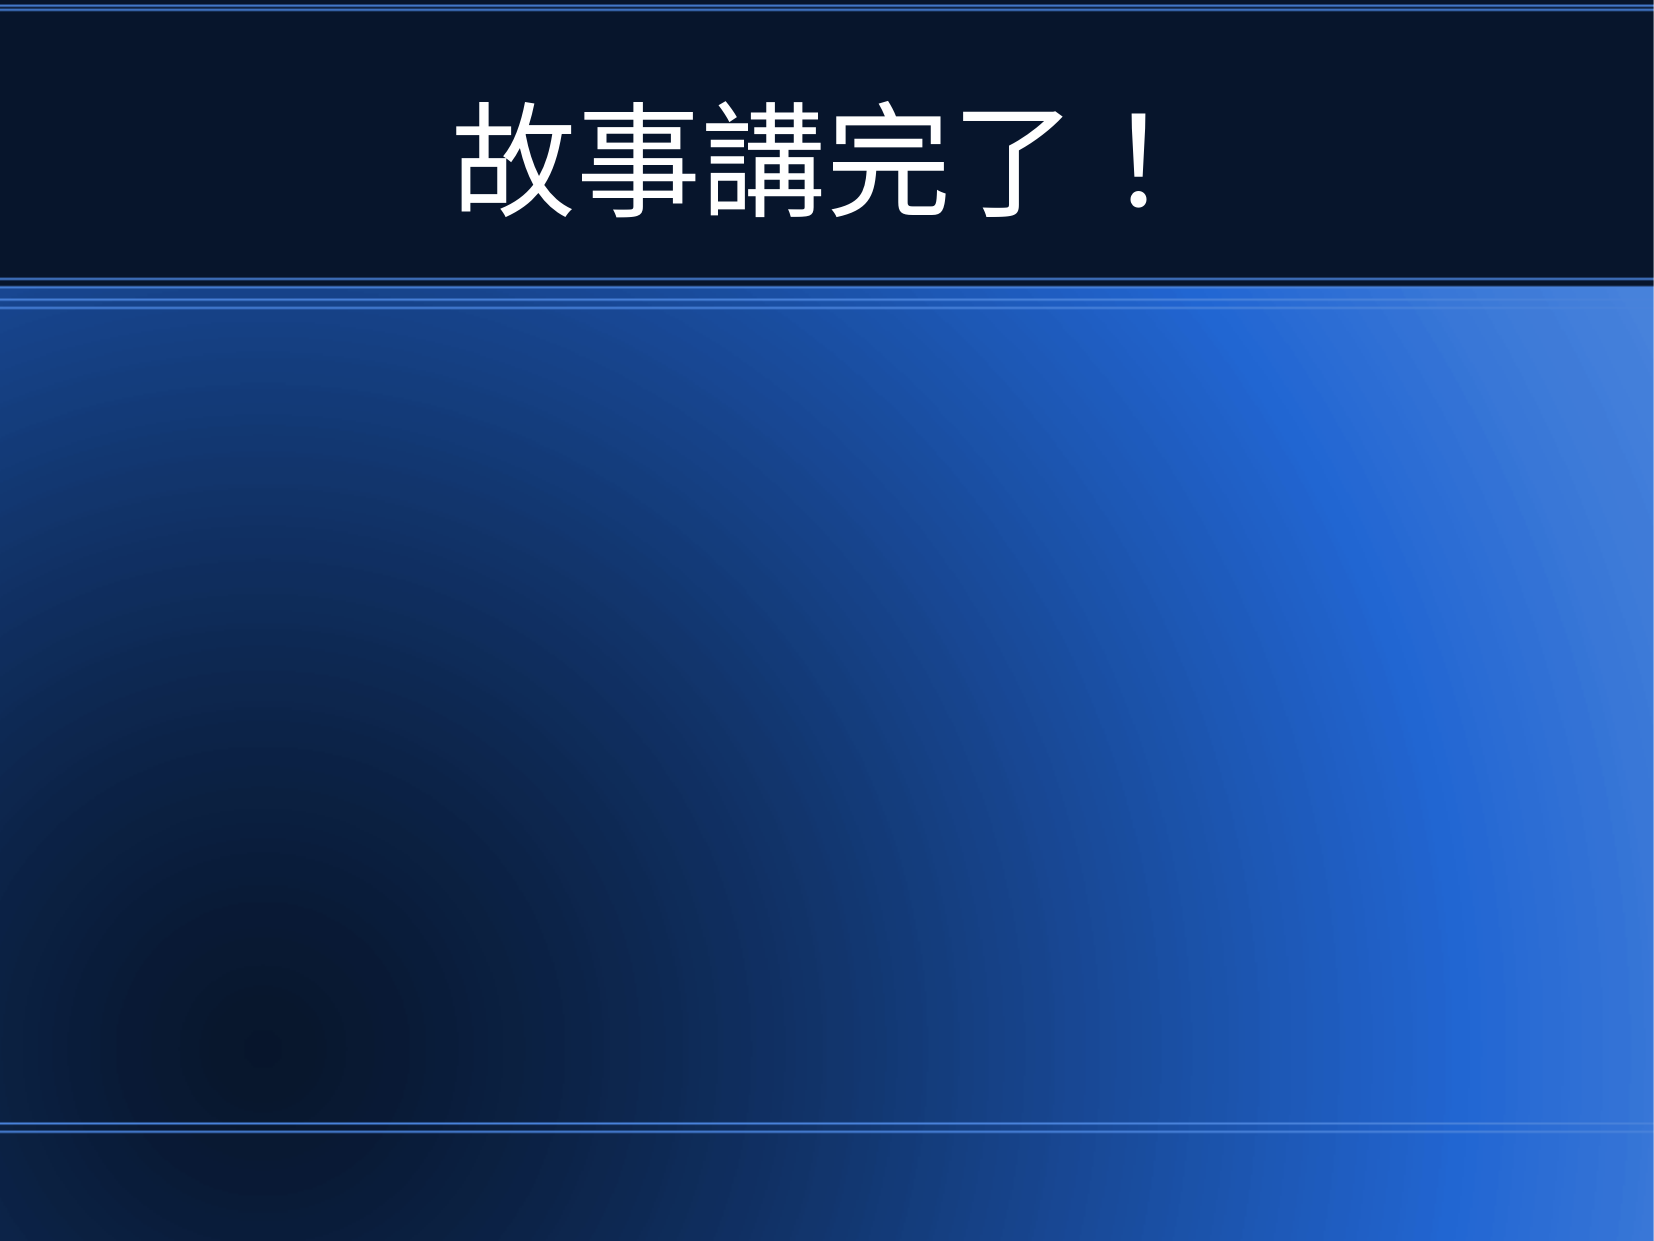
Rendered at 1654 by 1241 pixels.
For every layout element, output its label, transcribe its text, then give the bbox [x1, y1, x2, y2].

picture [0, 0, 1654, 1241]
title 故事講完了！ [82, 49, 1571, 257]
